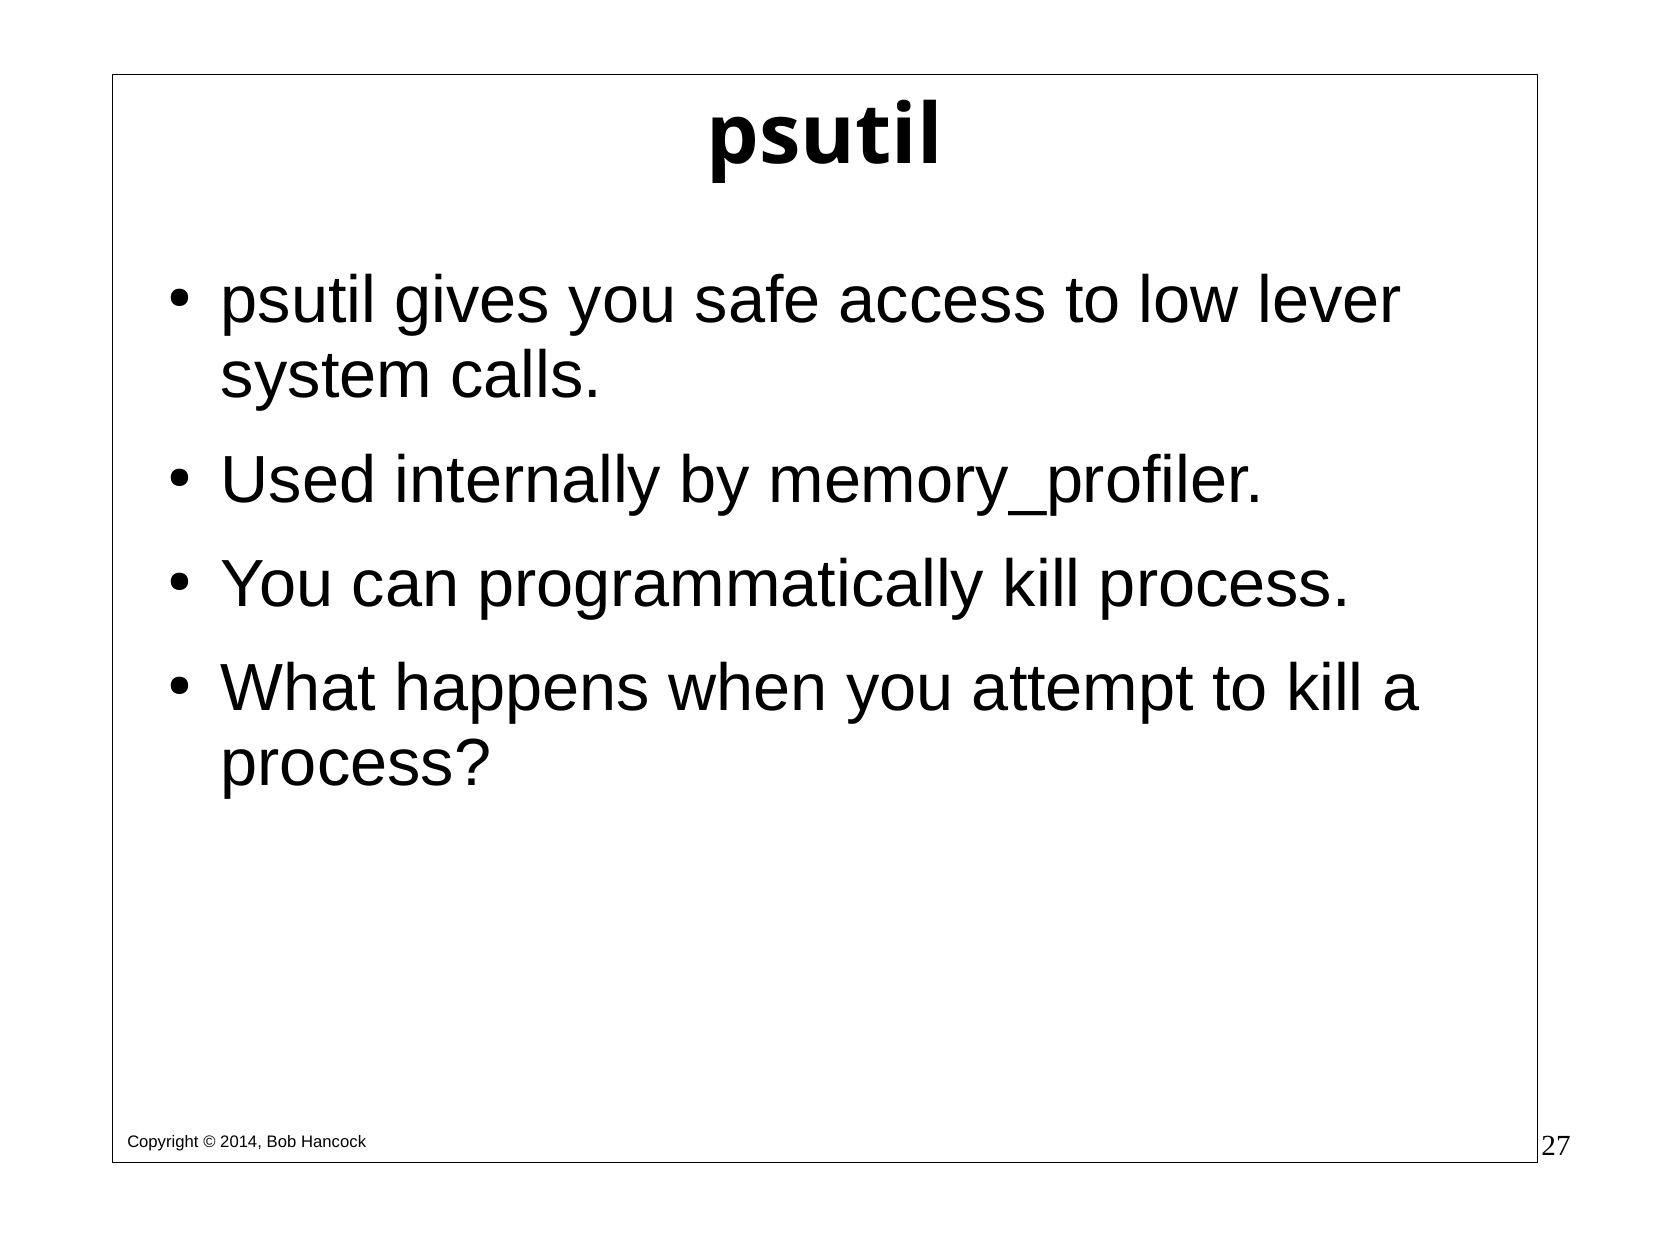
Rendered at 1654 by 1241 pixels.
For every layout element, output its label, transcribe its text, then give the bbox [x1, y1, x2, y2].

list psutil gives you safe access to low lever system calls. Used internally by memory_profiler. You can programmatically kill process. What happens when you attempt to kill a process? [150, 262, 1501, 1126]
text_box Copyright © 2014, Bob Hancock [112, 1125, 382, 1159]
title psutil [112, 75, 1538, 188]
